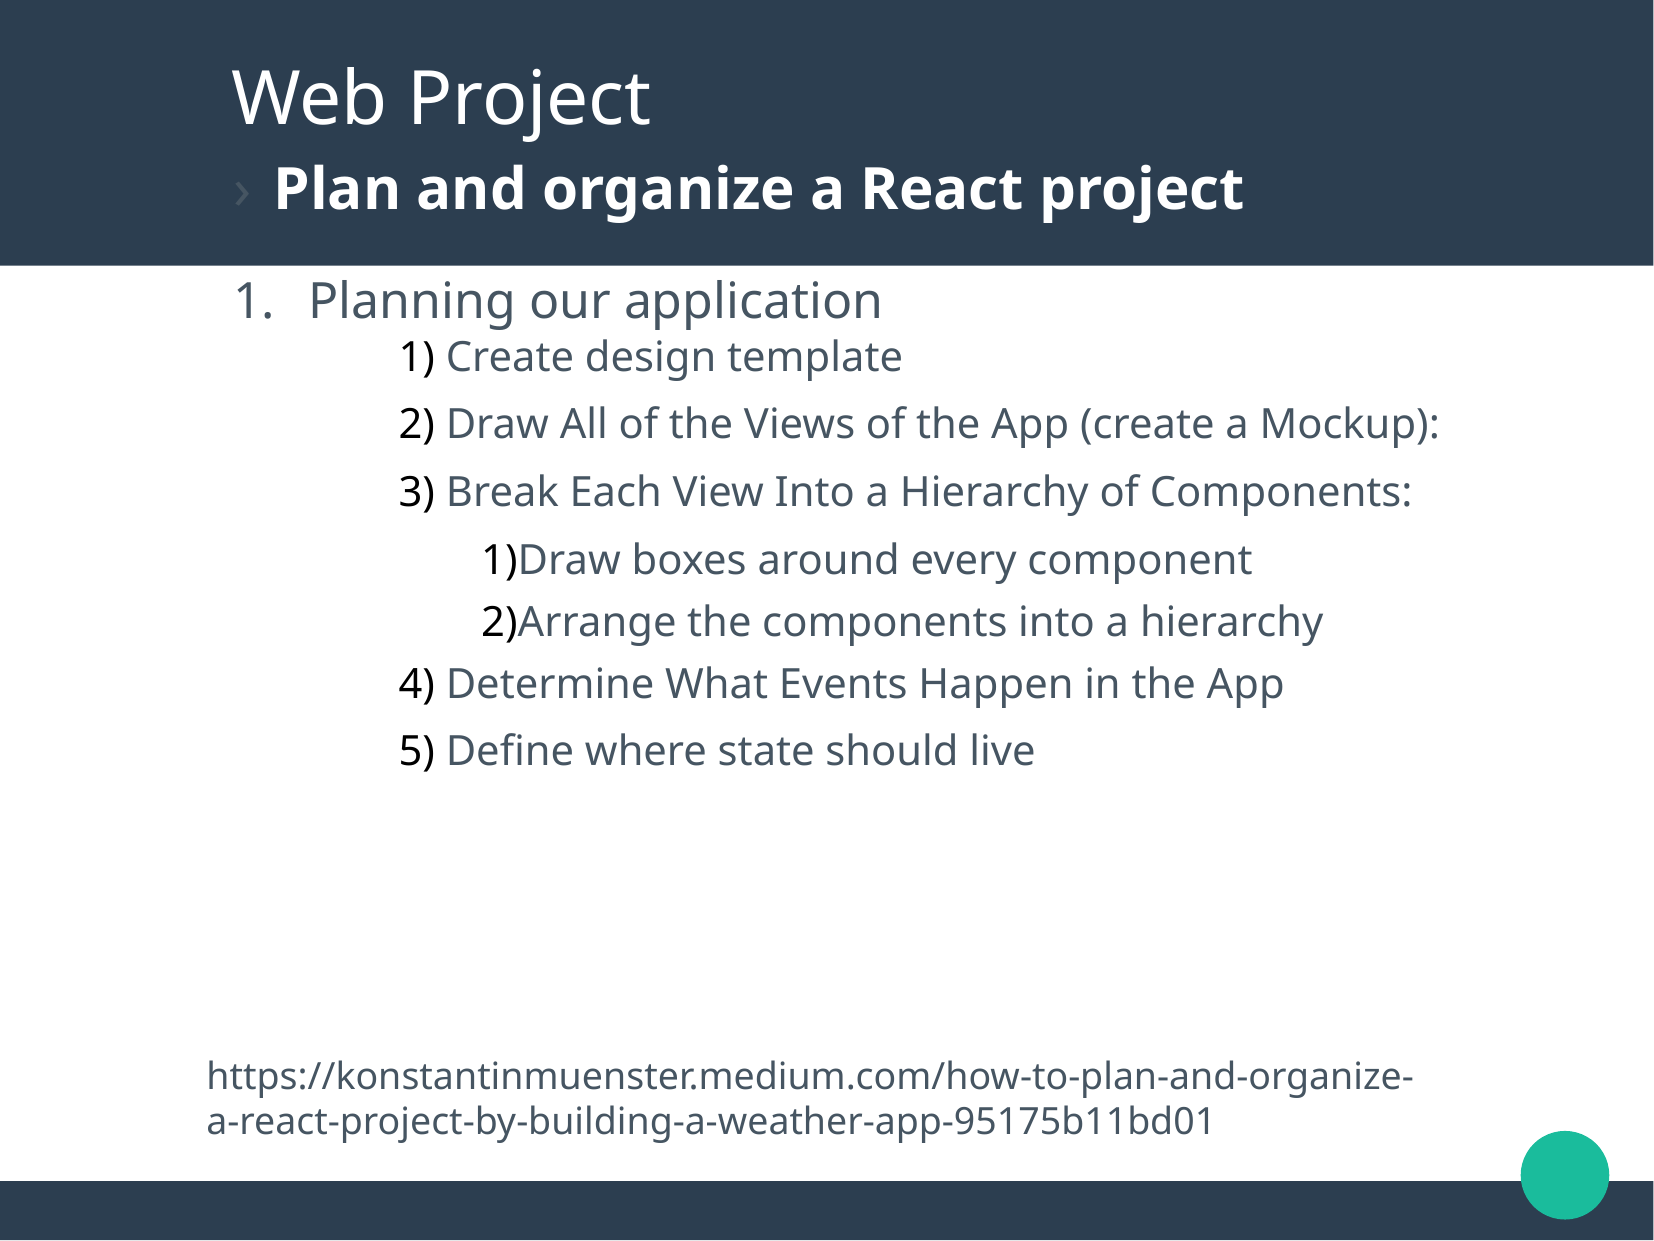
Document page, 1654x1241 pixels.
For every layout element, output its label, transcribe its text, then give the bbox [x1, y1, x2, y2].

list Planning our application Create design template Draw All of the Views of the App (create a Mockup): Break Each View Into a Hierarchy of Components: Draw boxes around every component Arrange the components into a hierarchy Determine What Events Happen in the App Define where state should live [218, 268, 1546, 1150]
text_box https://konstantinmuenster.medium.com/how-to-plan-and-organize-a-react-project-by-building-a-weather-app-95175b11bd01 [191, 1044, 1436, 1150]
title Web Project [216, 32, 1544, 149]
list Plan and organize a React project [218, 151, 1531, 268]
